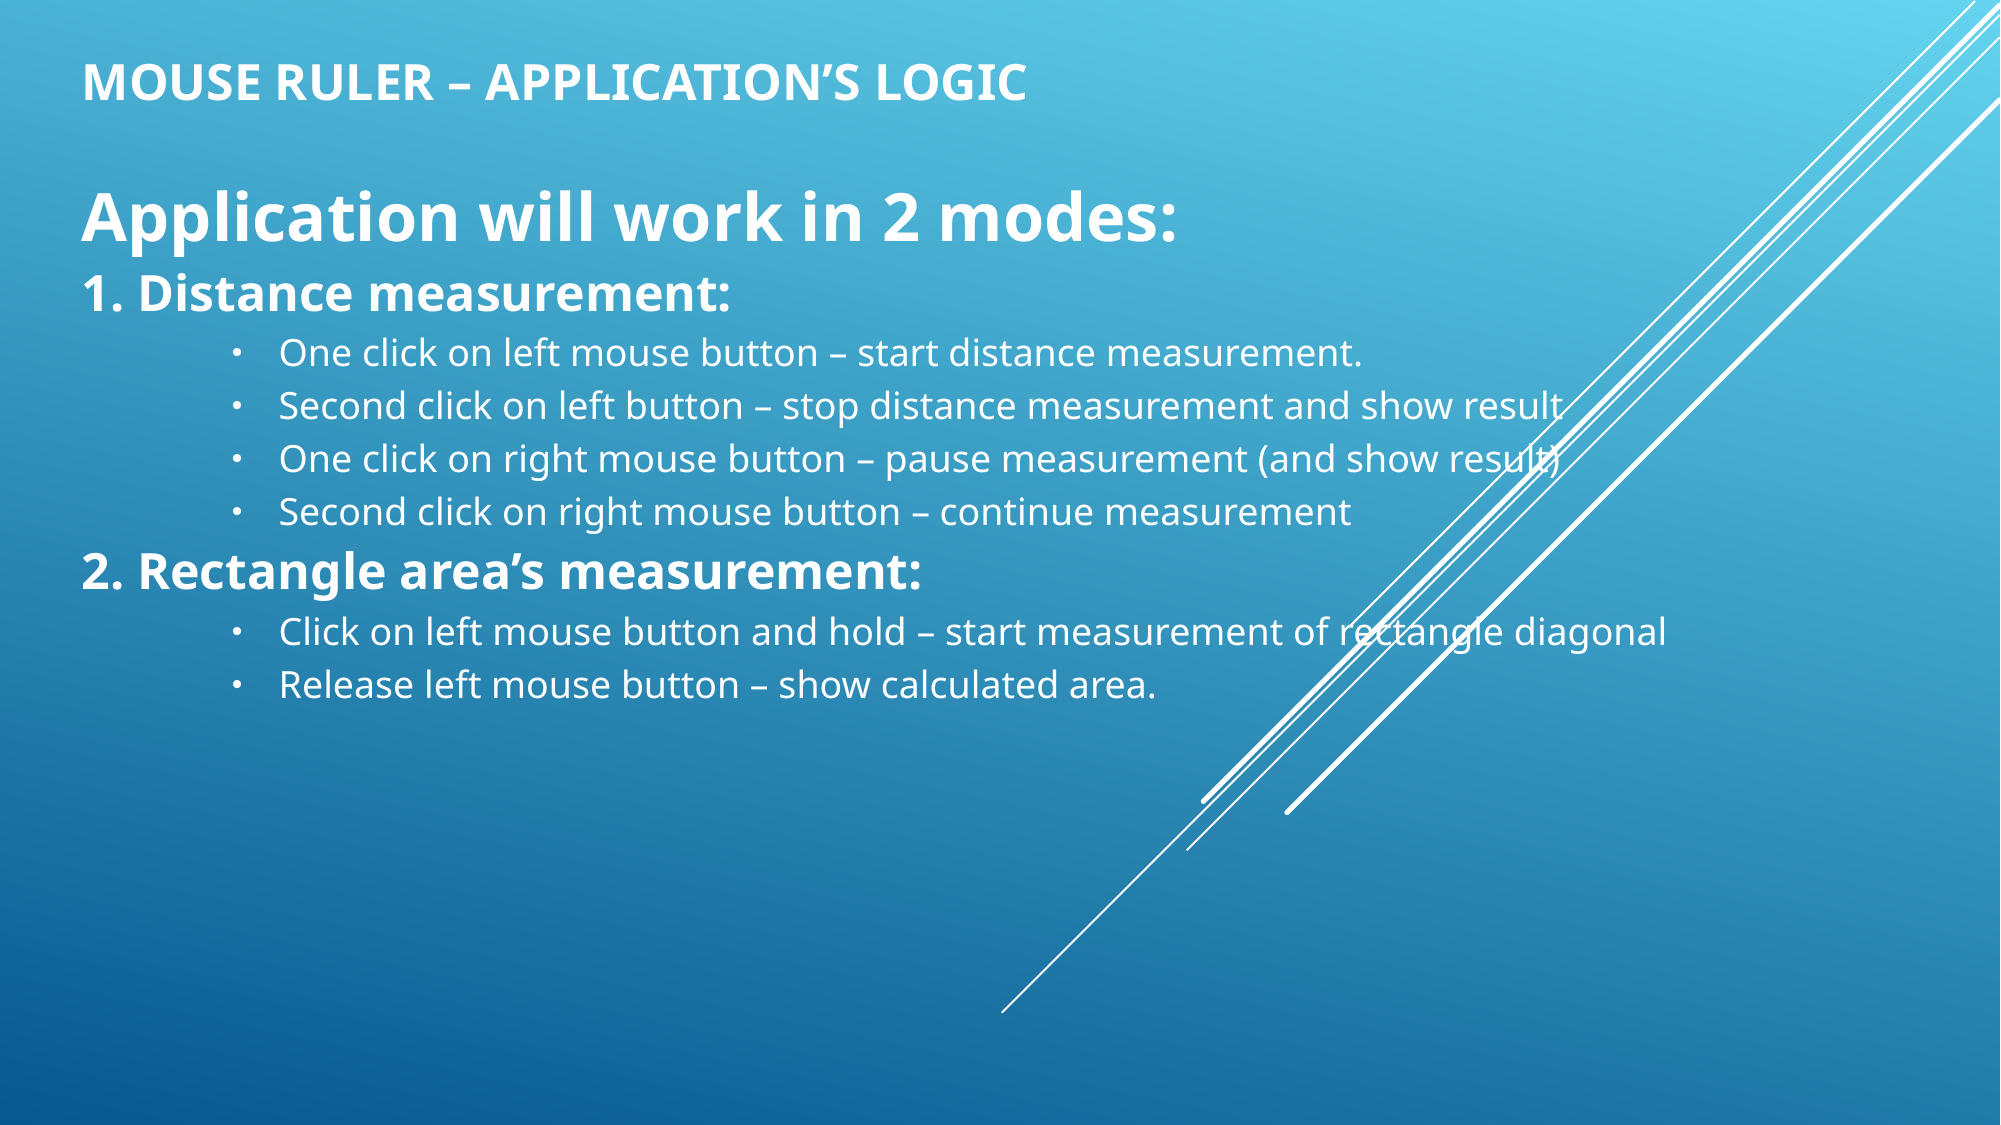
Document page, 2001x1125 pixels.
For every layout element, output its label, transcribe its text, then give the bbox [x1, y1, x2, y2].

title Mouse Ruler – application’s logic [66, 28, 1223, 119]
subtitle Application will work in 2 modes: 1. Distance measurement: One click on left mouse button – start distance measurement. Second click on left button – stop distance measurement and show result One click on right mouse button – pause measurement (and show result) Second click on right mouse button – continue measurement 2. Rectangle area’s measurement: Click on left mouse button and hold – start measurement of rectangle diagonal Release left mouse button – show calculated area. [66, 175, 1735, 826]
